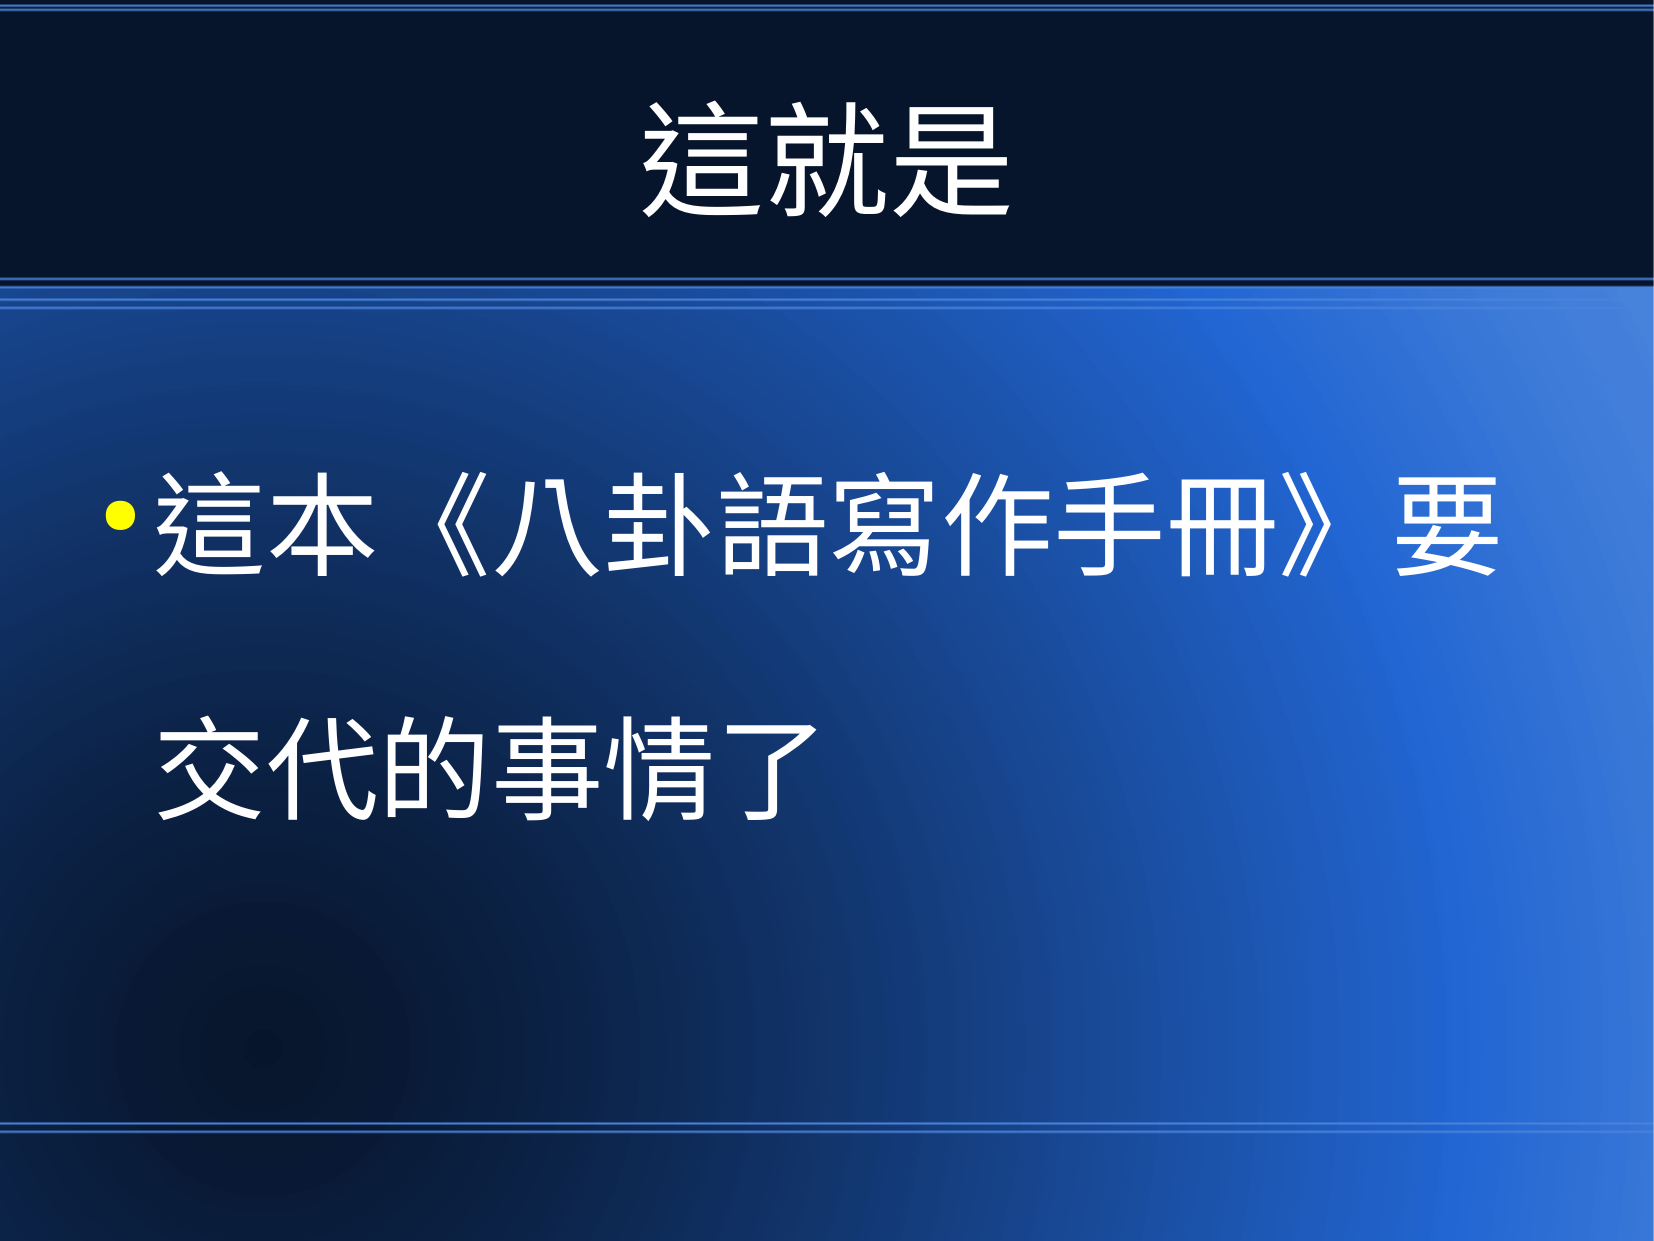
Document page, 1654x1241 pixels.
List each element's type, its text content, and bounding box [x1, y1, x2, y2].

list 這本《八卦語寫作手冊》要交代的事情了 [82, 355, 1571, 1241]
picture [0, 0, 1654, 1241]
title 這就是 [82, 49, 1571, 257]
